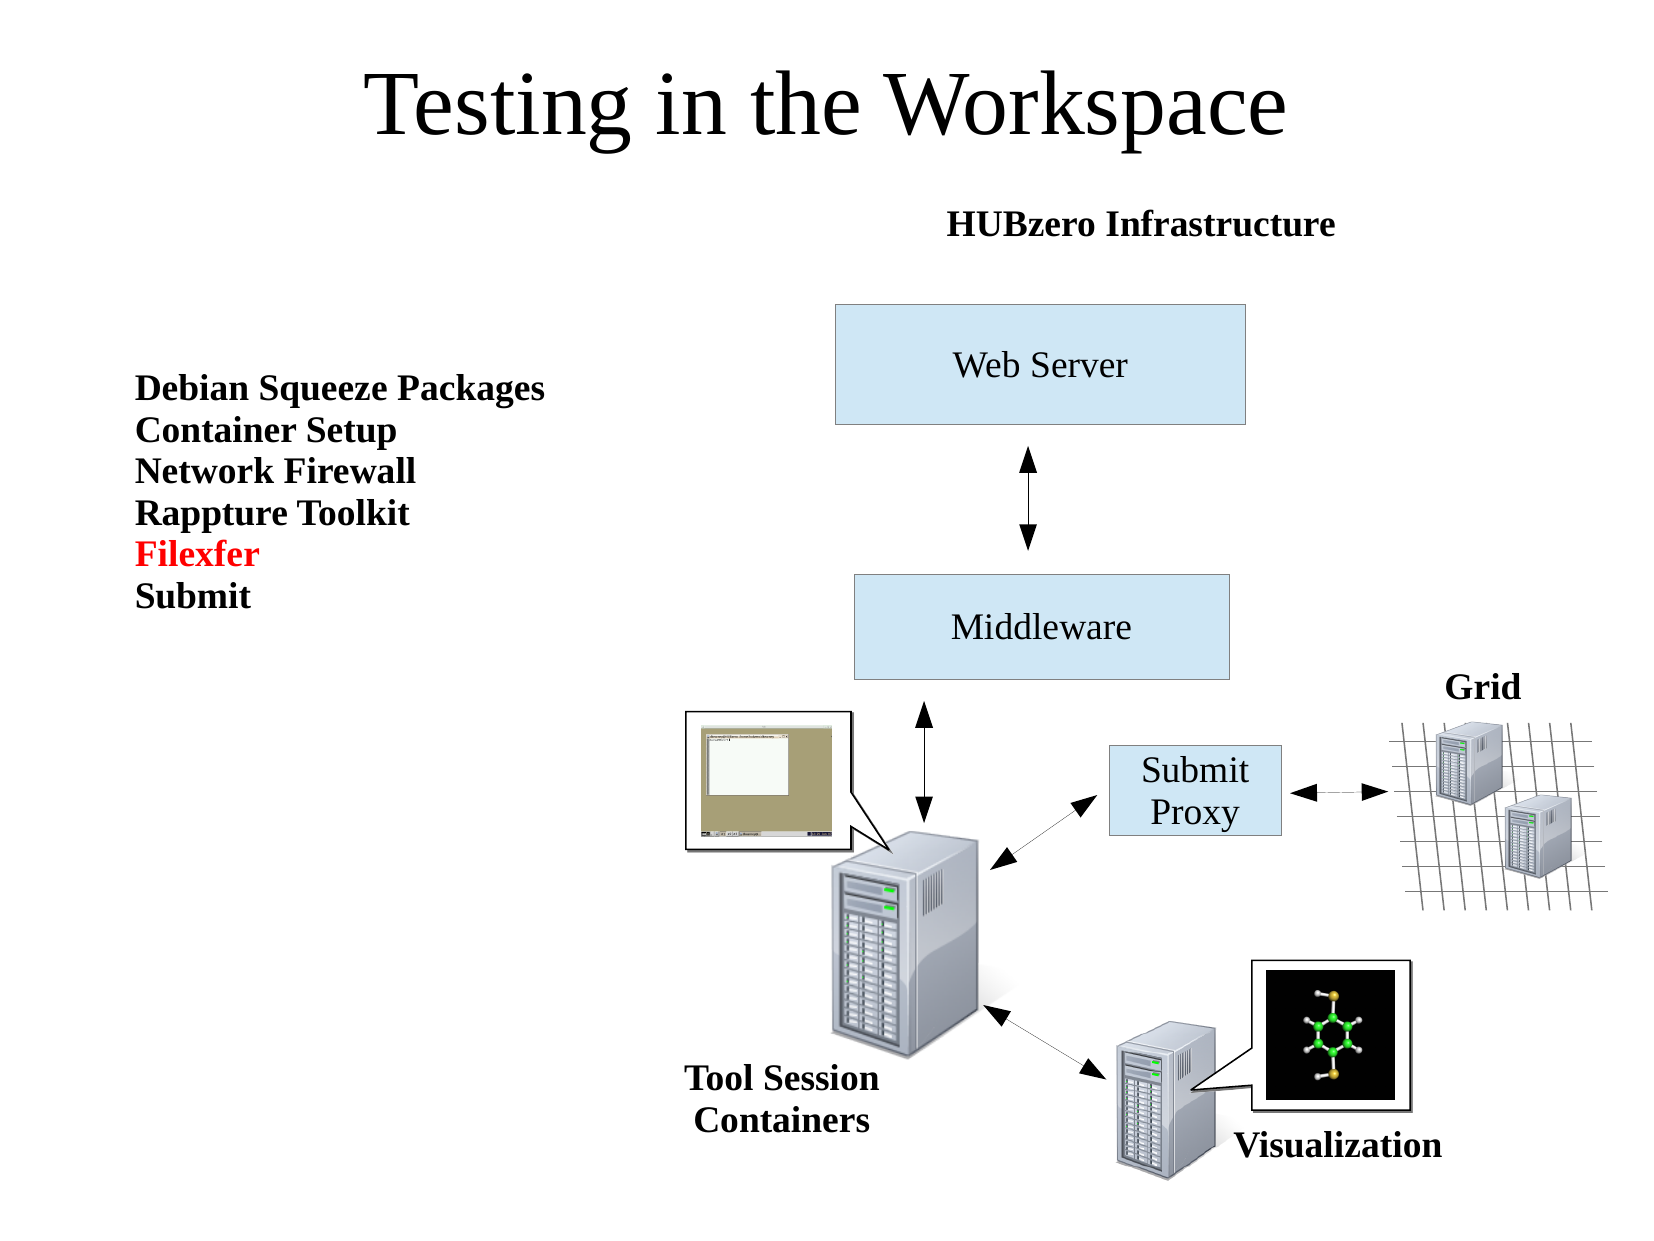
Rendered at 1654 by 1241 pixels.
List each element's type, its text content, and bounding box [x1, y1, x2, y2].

text_box Tool Session Containers [669, 1050, 895, 1148]
text_box Visualization [1218, 1116, 1457, 1173]
title Testing in the Workspace [82, 52, 1571, 155]
picture [1097, 1015, 1255, 1186]
picture [1423, 718, 1598, 882]
text_box [1190, 960, 1411, 1111]
text_box Middleware [854, 574, 1230, 680]
text_box Debian Squeeze Packages Container Setup Network Firewall Rappture Toolkit Filexfer Submit [120, 360, 560, 624]
picture [701, 725, 832, 837]
text_box Submit Proxy [1109, 745, 1282, 836]
picture [804, 823, 1037, 1068]
picture [1266, 970, 1395, 1100]
text_box [685, 711, 890, 850]
text_box Grid [1429, 658, 1537, 715]
text_box Web Server [835, 304, 1246, 425]
text_box HUBzero Infrastructure [931, 195, 1351, 252]
